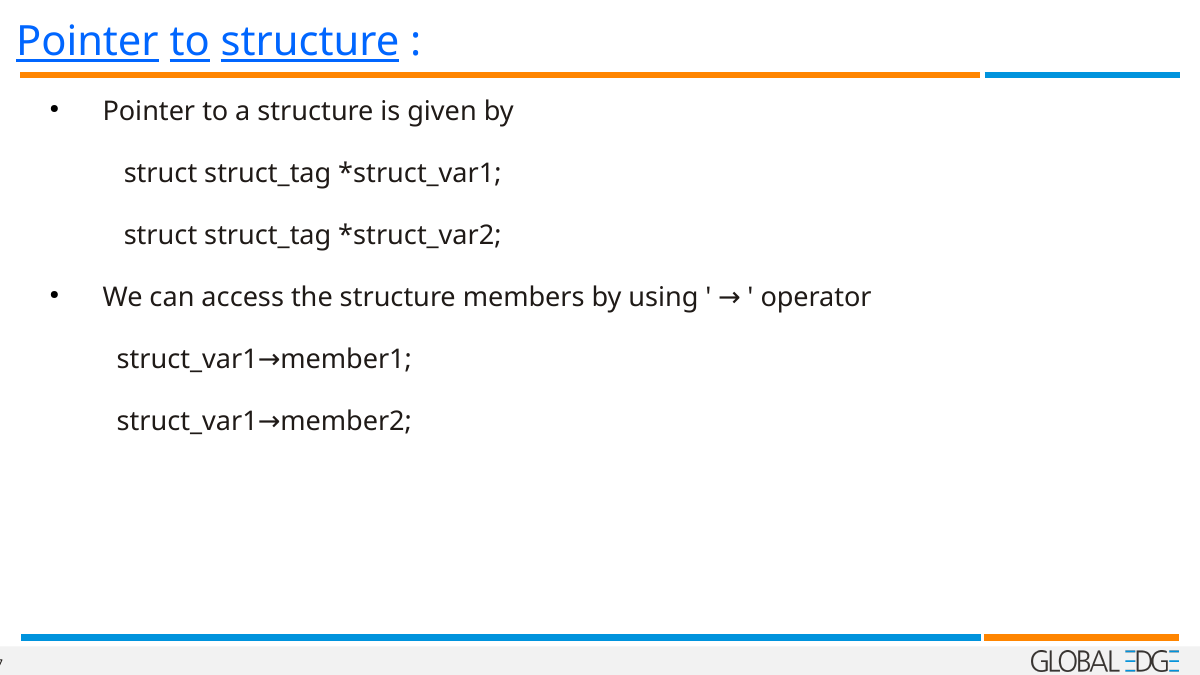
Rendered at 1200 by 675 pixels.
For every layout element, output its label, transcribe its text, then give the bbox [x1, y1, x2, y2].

list Pointer to a structure is given by struct struct_tag *struct_var1; struct struct_tag *struct_var2; We can access the structure members by using ' → ' operator struct_var1→member1; struct_var1→member2; [20, 87, 1179, 628]
picture [1031, 650, 1179, 672]
title Pointer to structure : [4, 12, 1080, 65]
